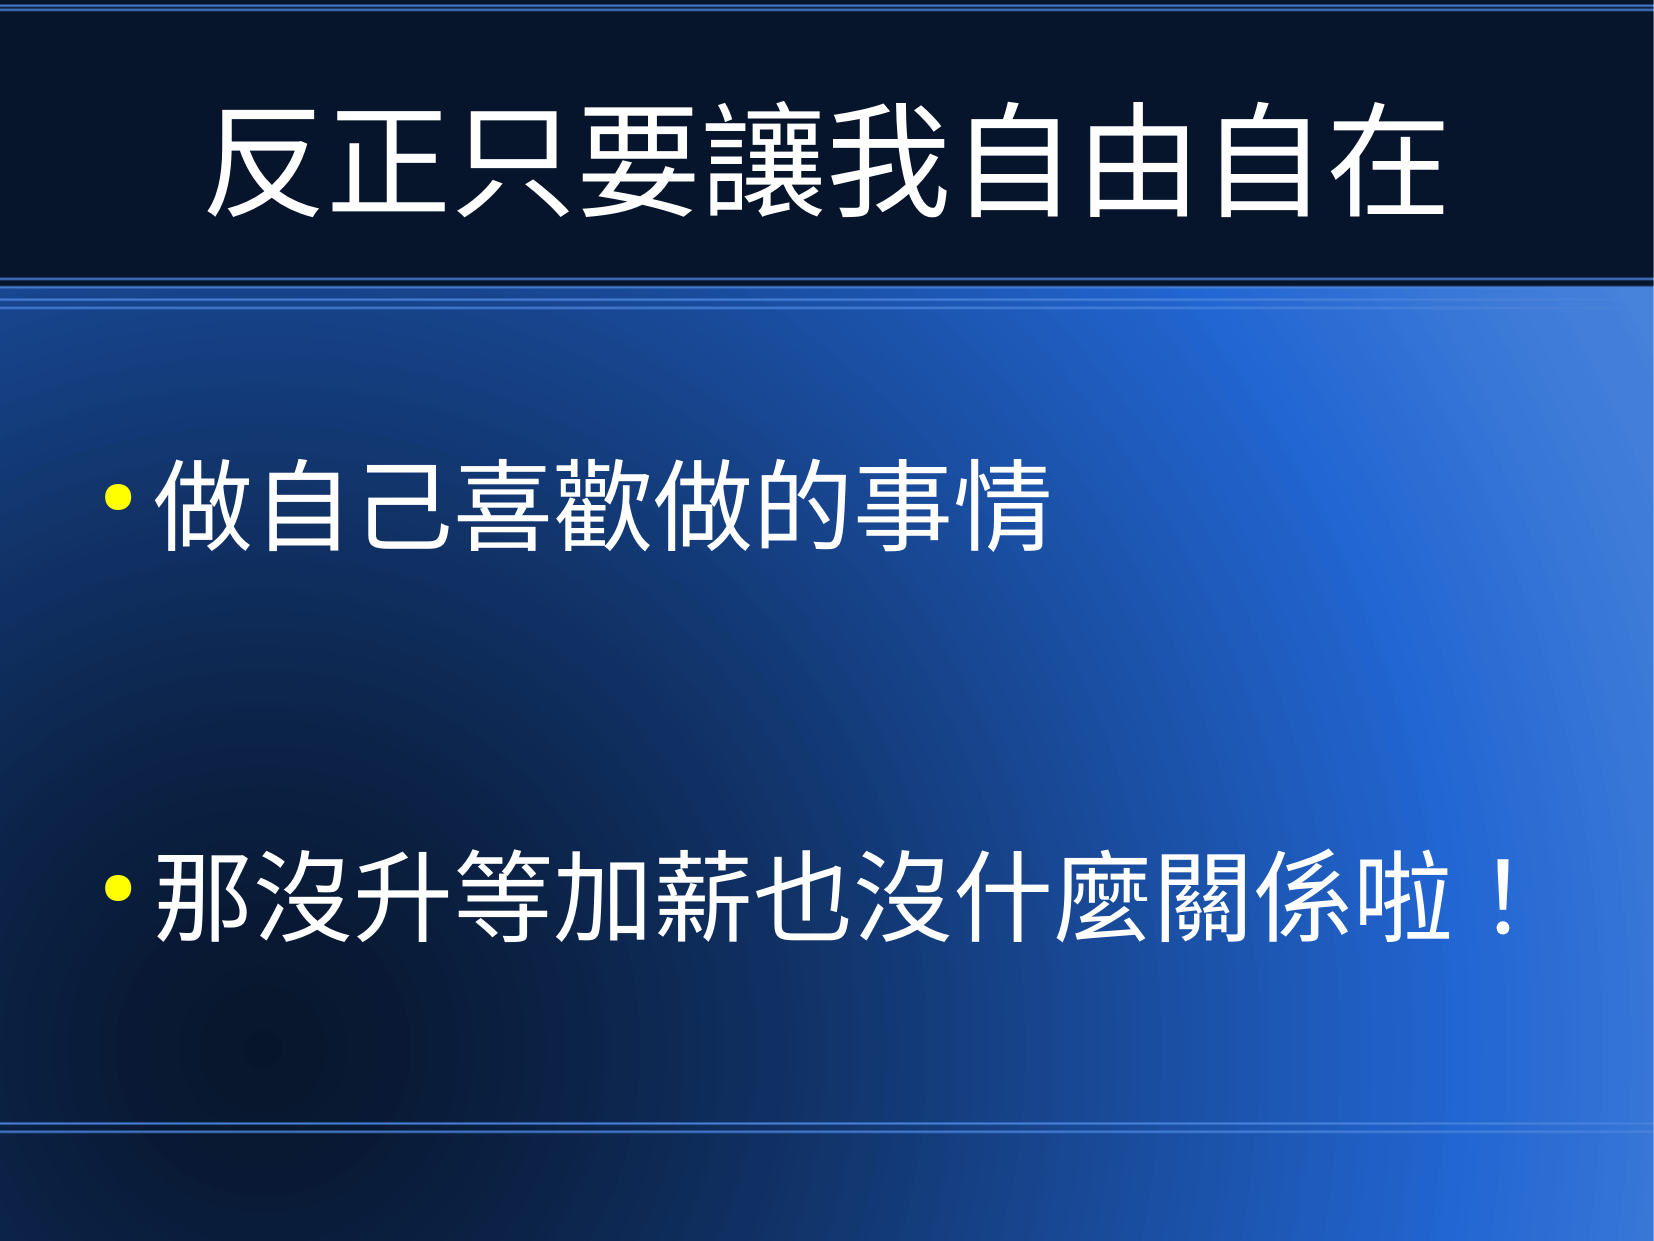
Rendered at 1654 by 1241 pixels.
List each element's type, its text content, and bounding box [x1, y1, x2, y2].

title 反正只要讓我自由自在 [82, 49, 1571, 257]
picture [0, 0, 1654, 1241]
list 做自己喜歡做的事情 那沒升等加薪也沒什麼關係啦！ [82, 355, 1571, 1241]
